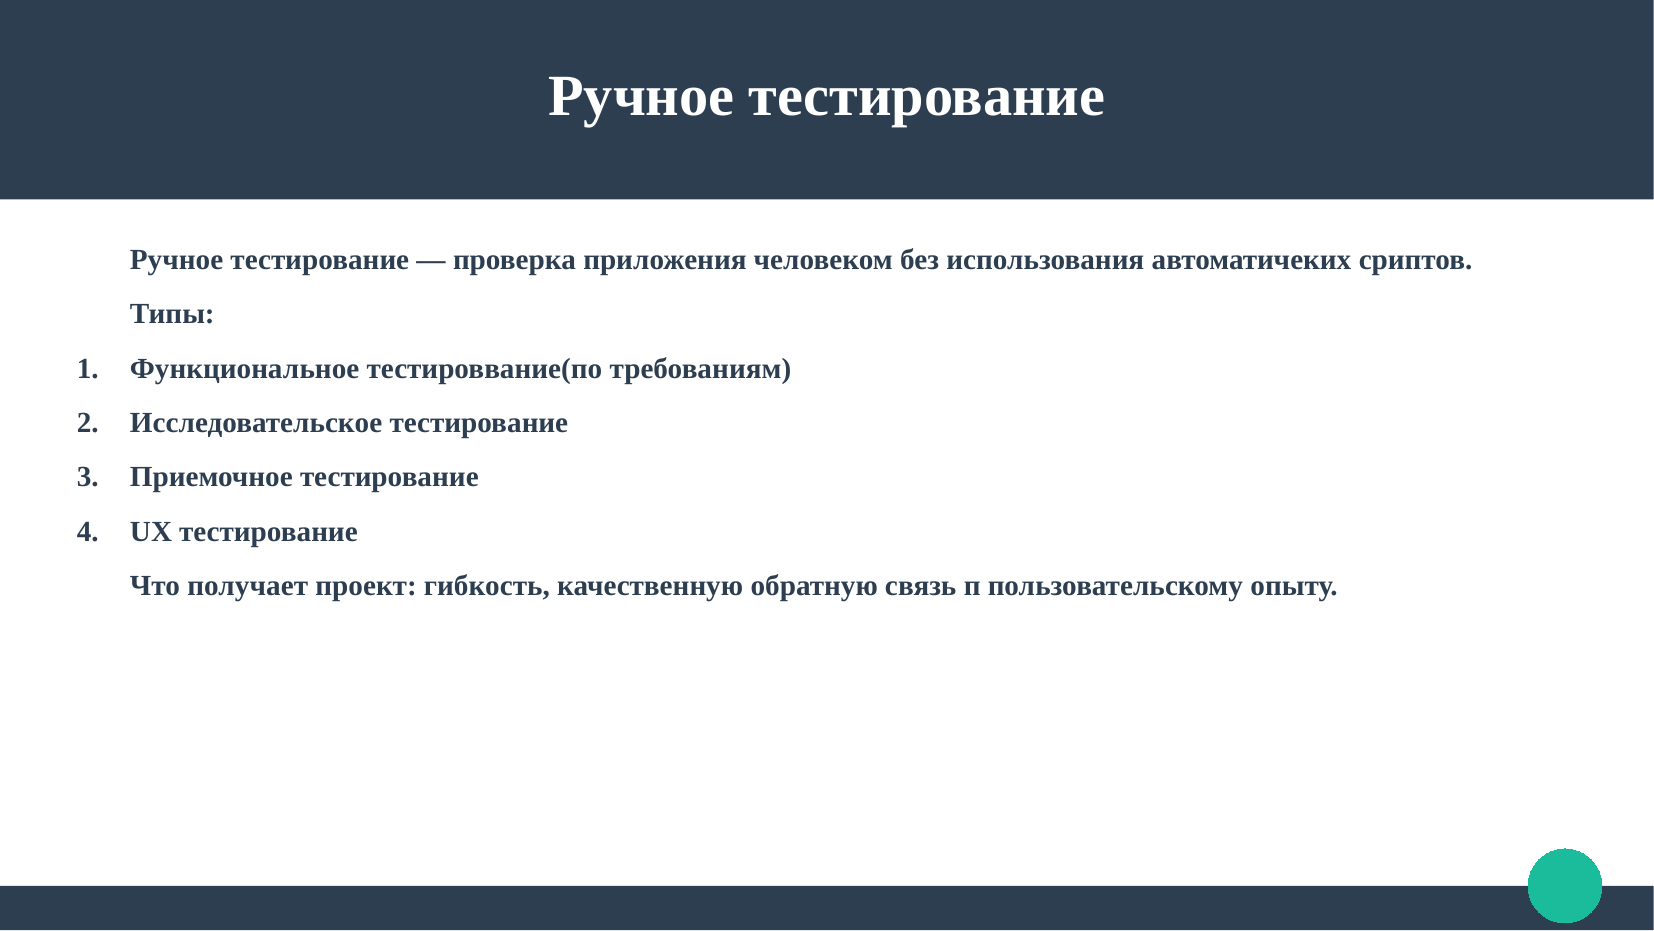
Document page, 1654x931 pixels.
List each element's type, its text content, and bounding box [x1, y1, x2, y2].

title Ручное тестирование [59, 37, 1595, 155]
list Ручное тестирование — проверка приложения человеком без использования автоматичеких сриптов. Типы: Функциональное тестироввание(по требованиям) Исследовательское тестирование Приемочное тестирование UX тестирование Что получает проект: гибкость, качественную обратную связь п пользовательскому опыту. [59, 243, 1595, 864]
